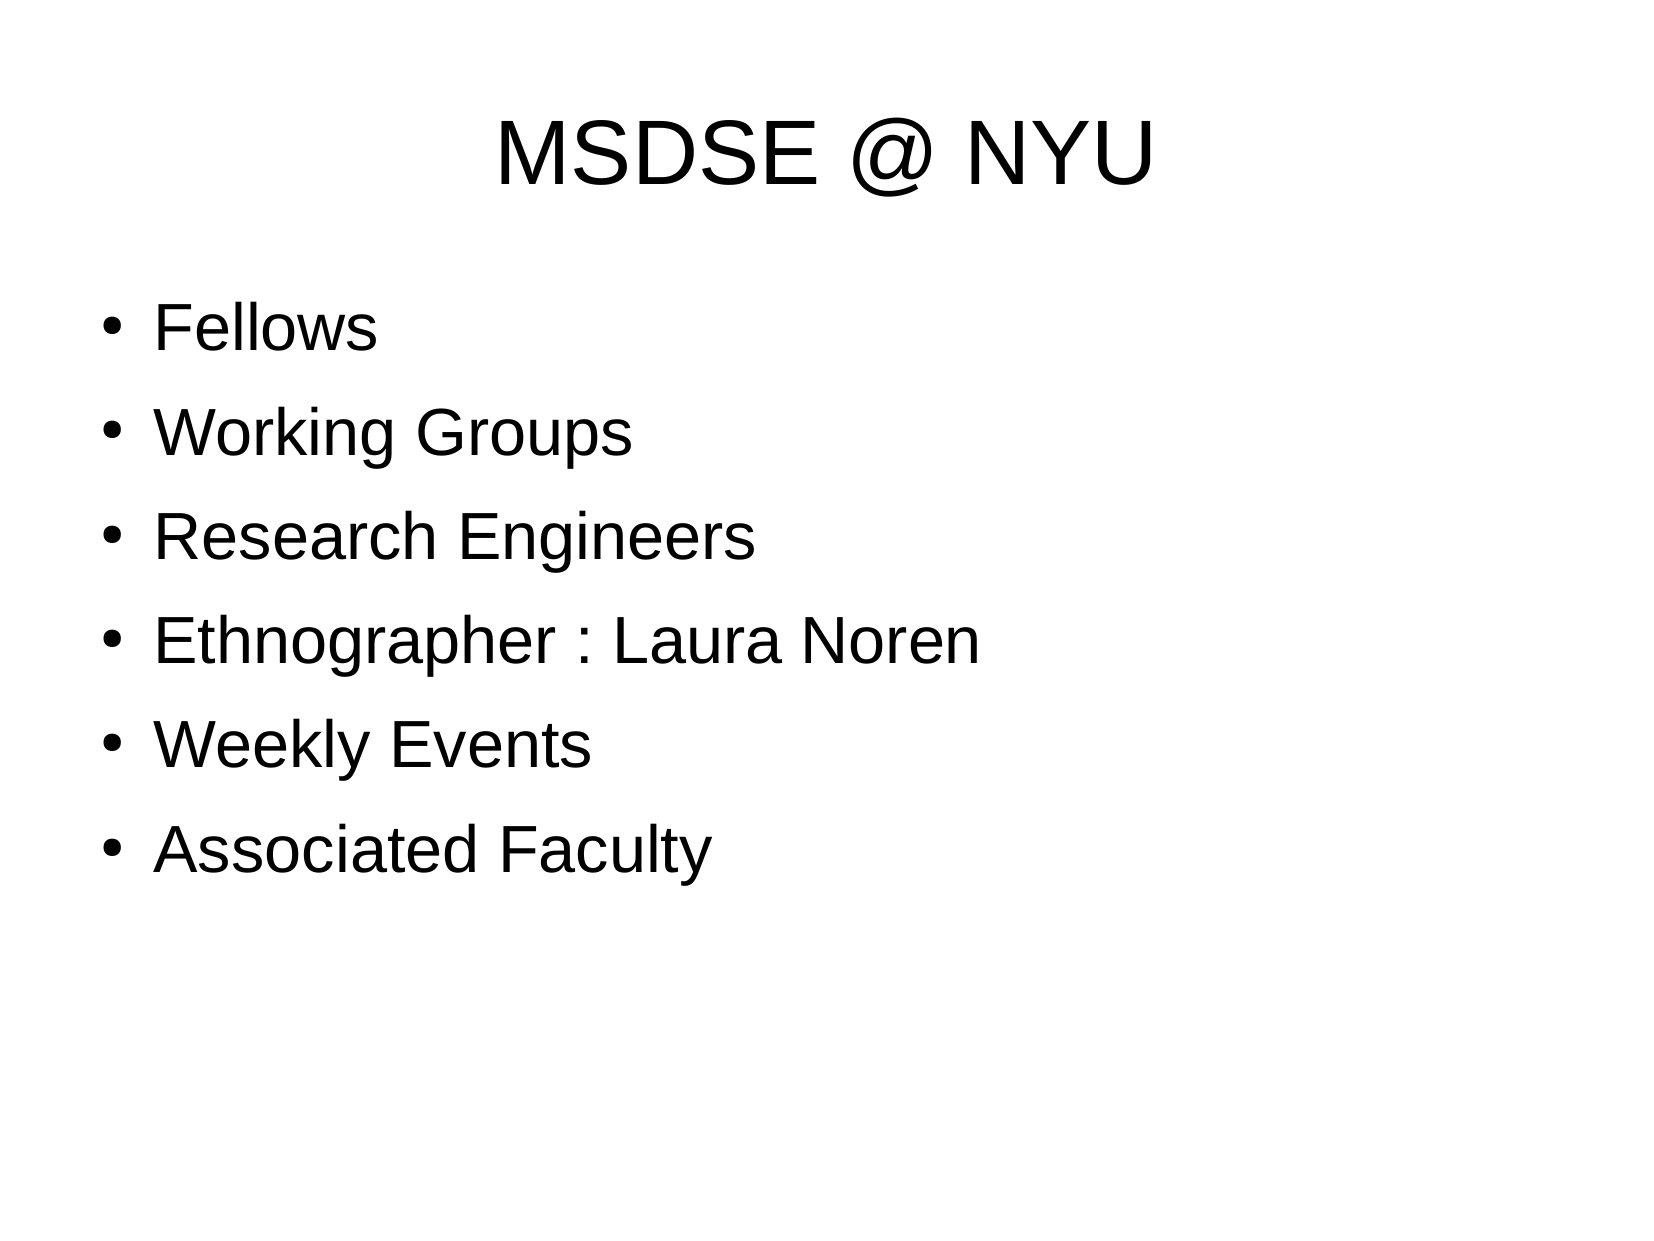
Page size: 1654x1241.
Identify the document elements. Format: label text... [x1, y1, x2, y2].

list Fellows Working Groups Research Engineers Ethnographer : Laura Noren Weekly Events Associated Faculty [82, 290, 1571, 1010]
title MSDSE @ NYU [82, 49, 1571, 257]
